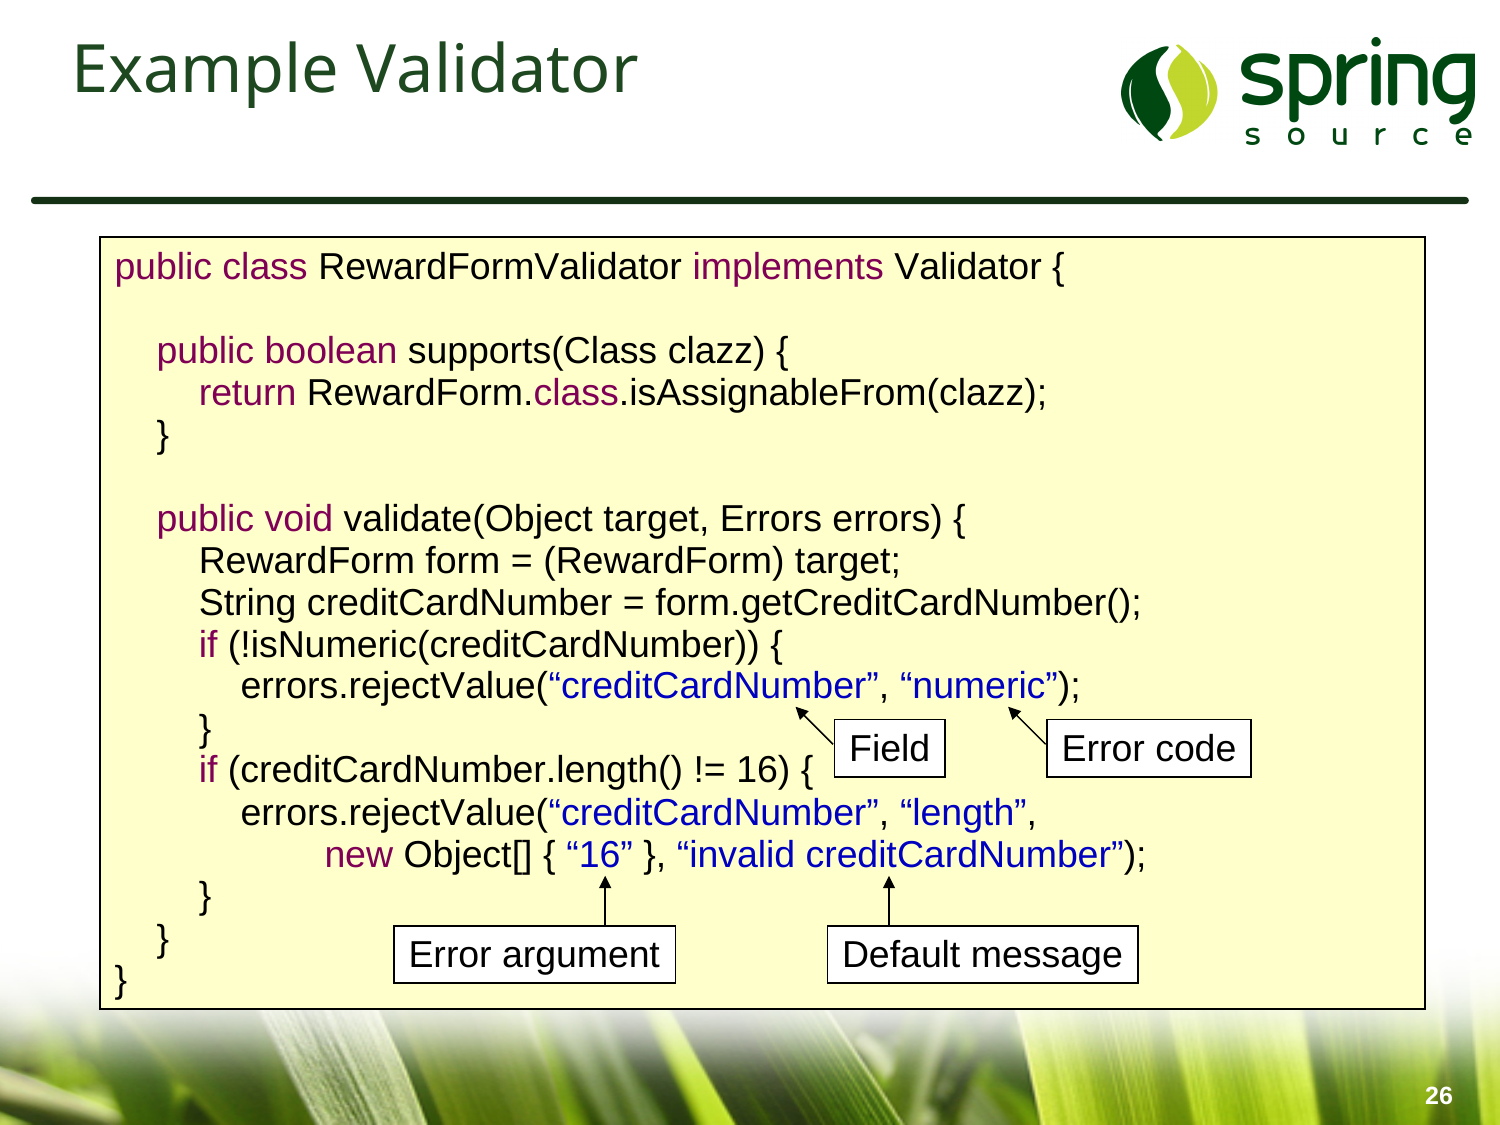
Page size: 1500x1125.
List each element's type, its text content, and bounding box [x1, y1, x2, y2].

text_box Field [834, 719, 946, 777]
text_box Default message [827, 925, 1138, 984]
text_box Error code [1046, 719, 1252, 777]
title Example Validator [56, 13, 1089, 176]
text_box Error argument [393, 925, 676, 984]
picture [0, 944, 1500, 1125]
picture [1121, 37, 1475, 145]
text_box public class RewardFormValidator implements Validator { public boolean supports(Class clazz) { return RewardForm.class.isAssignableFrom(clazz); } public void validate(Object target, Errors errors) { RewardForm form = (RewardForm) target; String creditCardNumber = form.getCreditCardNumber(); if (!isNumeric(creditCardNumber)) { errors.rejectValue(“creditCardNumber”, “numeric”); } if (creditCardNumber.length() != 16) { errors.rejectValue(“creditCardNumber”, “length”, new Object[] { “16” }, “invalid creditCardNumber”); } } } [99, 237, 1426, 1009]
